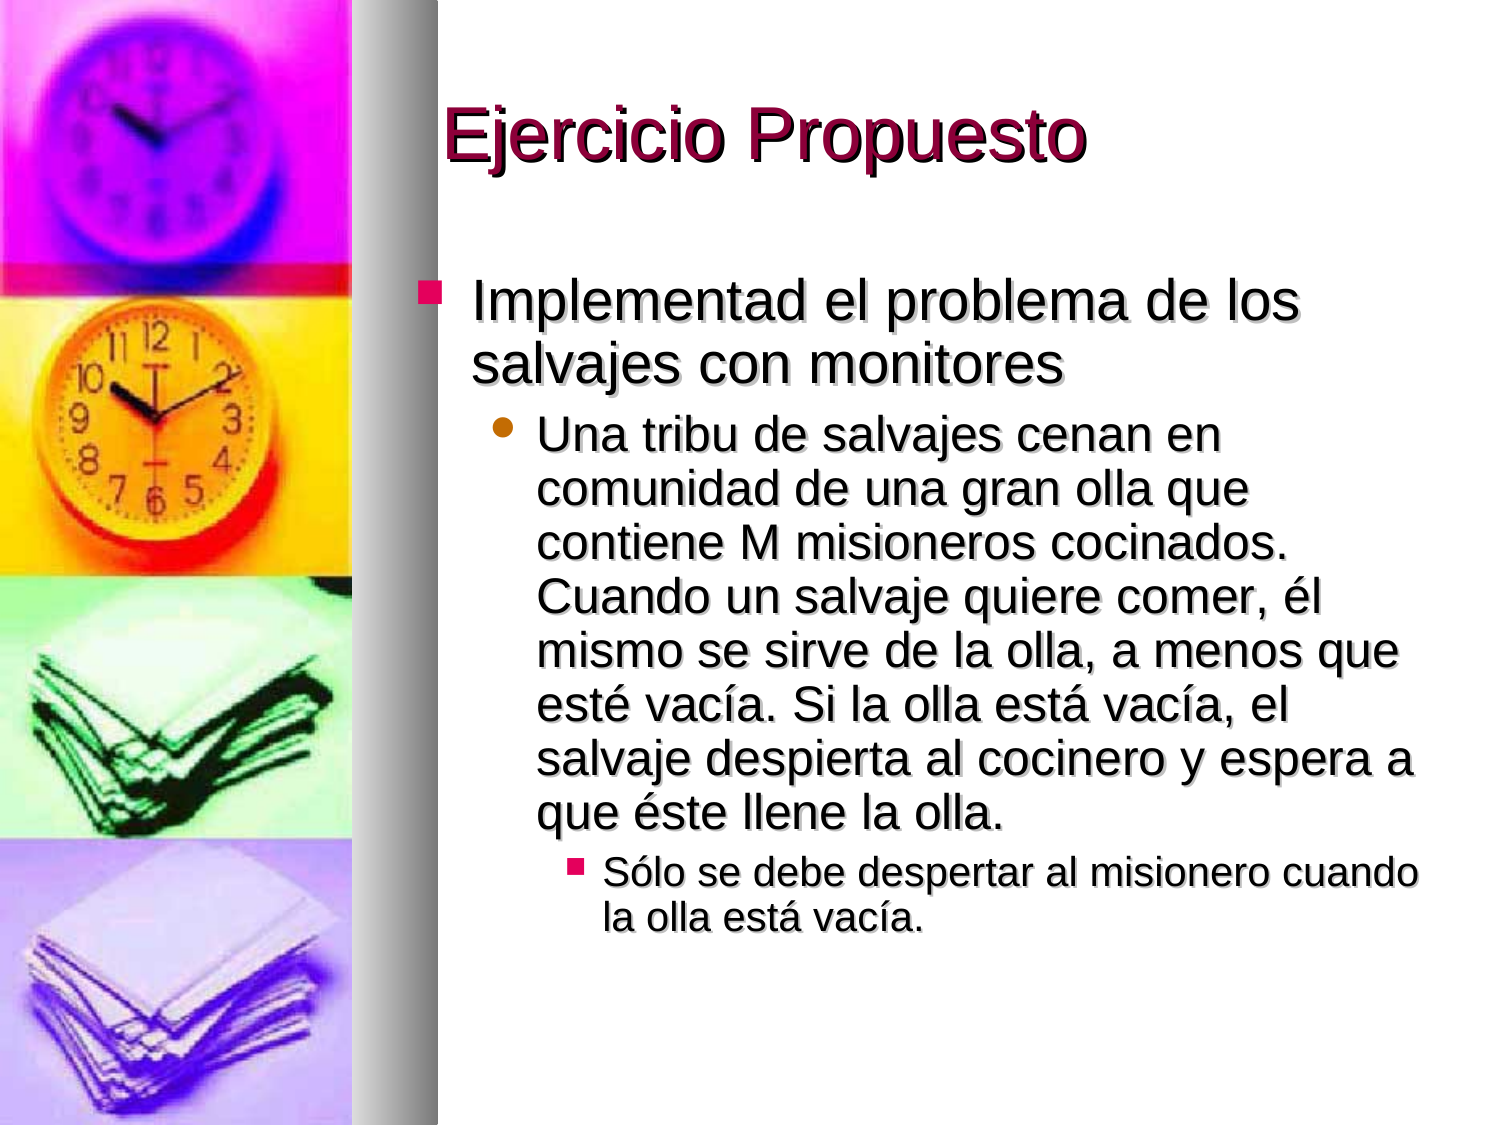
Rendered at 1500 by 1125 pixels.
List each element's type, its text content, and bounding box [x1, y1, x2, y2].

list Implementad el problema de los salvajes con monitores Una tribu de salvajes cenan en comunidad de una gran olla que contiene M misioneros cocinados. Cuando un salvaje quiere comer, él mismo se sirve de la olla, a menos que esté vacía. Si la olla está vacía, el salvaje despierta al cocinero y espera a que éste llene la olla. Sólo se debe despertar al misionero cuando la olla está vacía. [399, 262, 1450, 1000]
picture [0, 0, 352, 1125]
title Ejercicio Propuesto [426, 29, 1477, 230]
